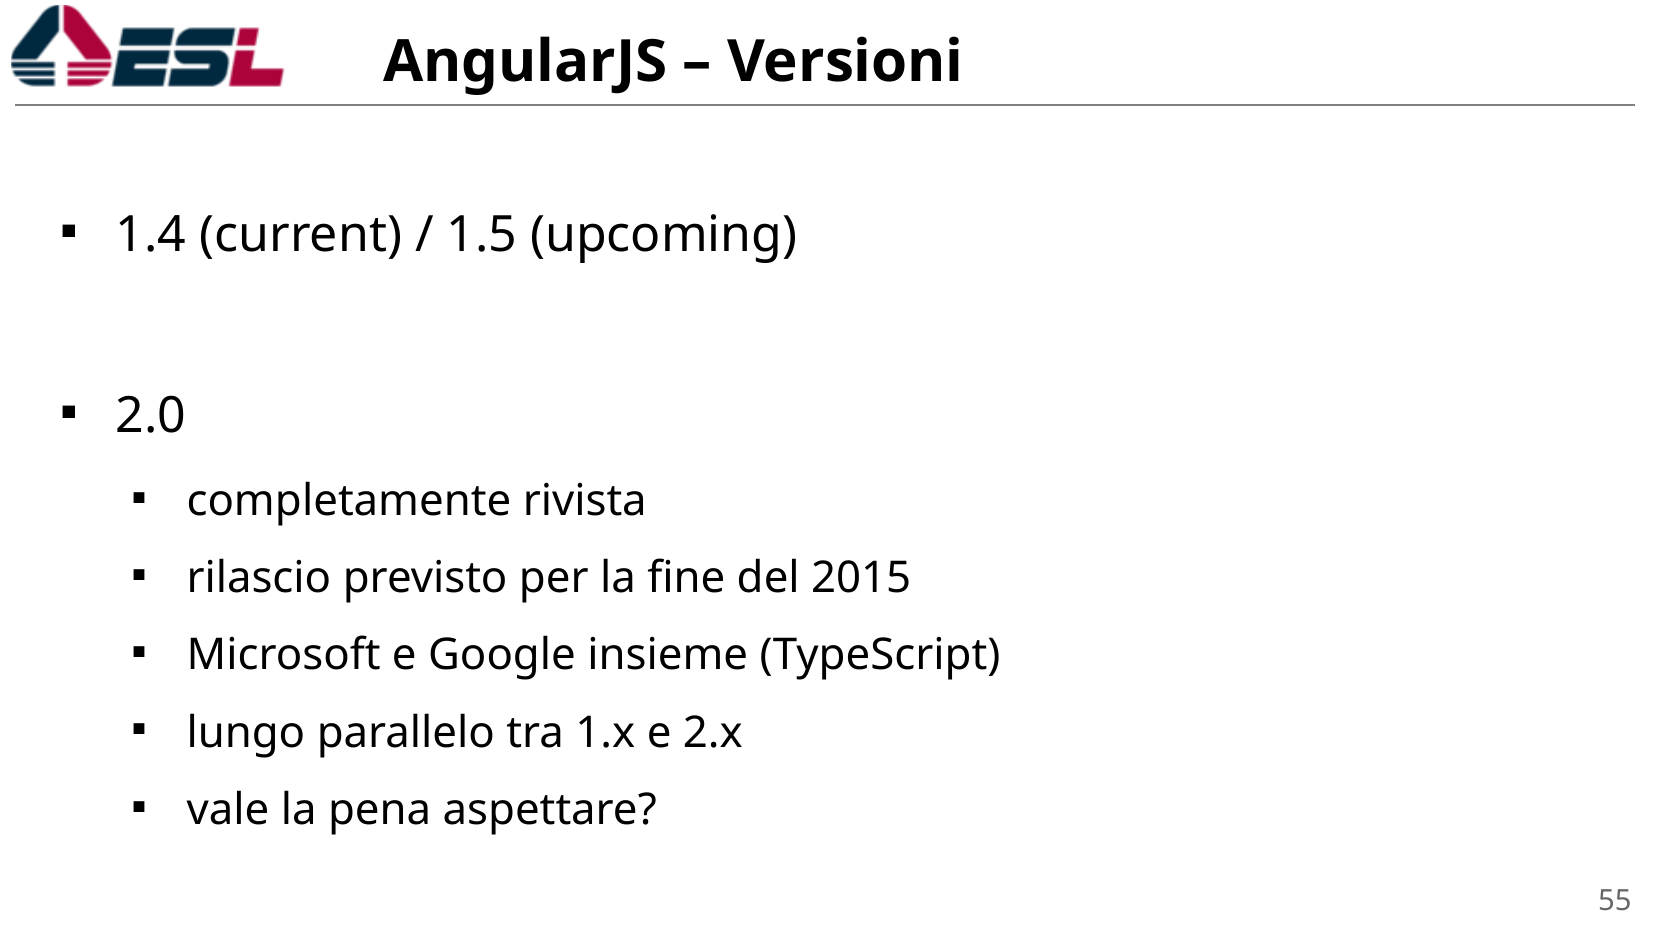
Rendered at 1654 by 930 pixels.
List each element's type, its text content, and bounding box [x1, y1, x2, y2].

list 1.4 (current) / 1.5 (upcoming) 2.0 completamente rivista rilascio previsto per la fine del 2015 Microsoft e Google insieme (TypeScript) lungo parallelo tra 1.x e 2.x vale la pena aspettare? [45, 134, 1606, 901]
title AngularJS – Versioni [335, 0, 1653, 103]
picture [11, 5, 288, 90]
